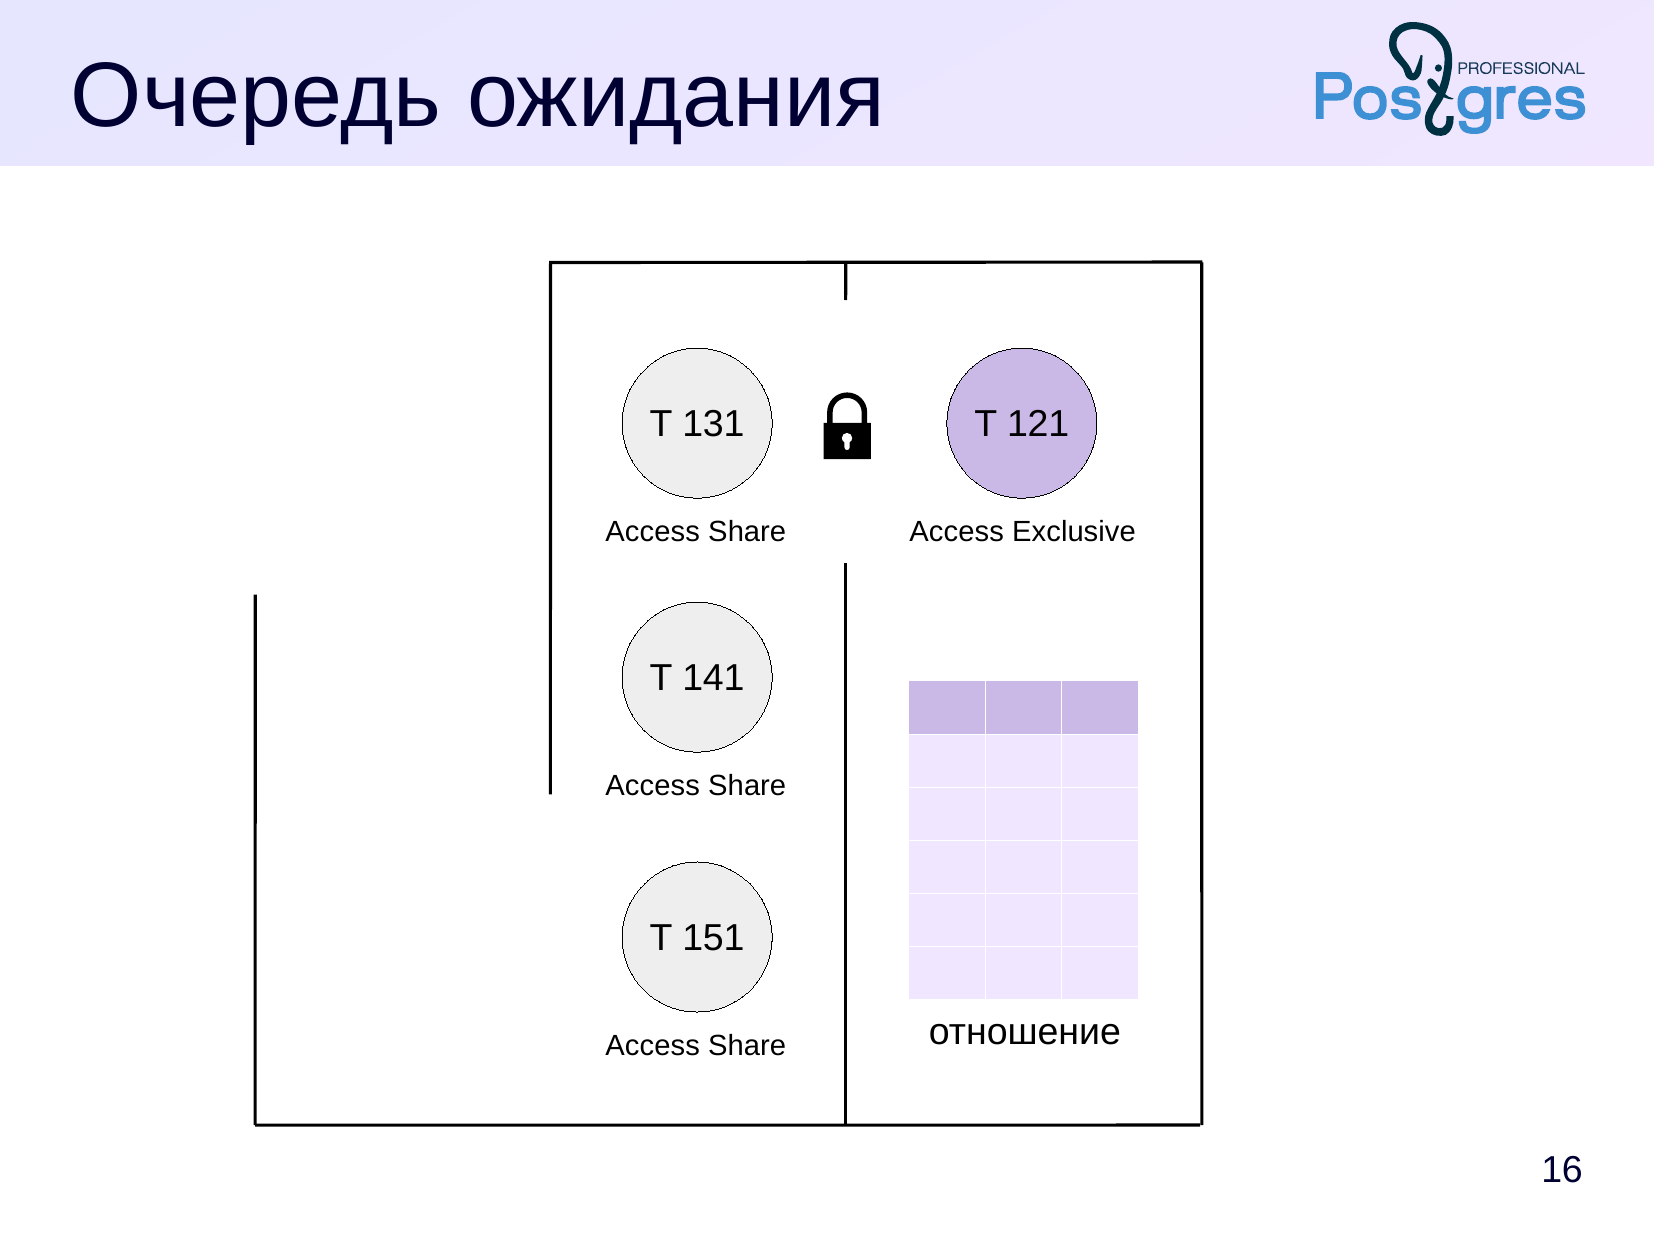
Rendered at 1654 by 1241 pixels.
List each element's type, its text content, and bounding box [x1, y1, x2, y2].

picture [823, 392, 871, 460]
title Очередь ожидания [70, 43, 1241, 147]
text_box Access Share [590, 508, 802, 556]
text_box [841, 432, 853, 451]
text_box Access Share [590, 761, 802, 810]
text_box отношение [939, 1000, 1111, 1068]
text_box [908, 680, 1139, 1000]
text_box Access Exclusive [894, 508, 1152, 556]
text_box Access Share [590, 1021, 802, 1070]
text_box T 151 [622, 861, 773, 1013]
text_box T 121 [946, 348, 1097, 499]
text_box T 141 [622, 602, 773, 753]
text_box T 131 [622, 348, 773, 499]
